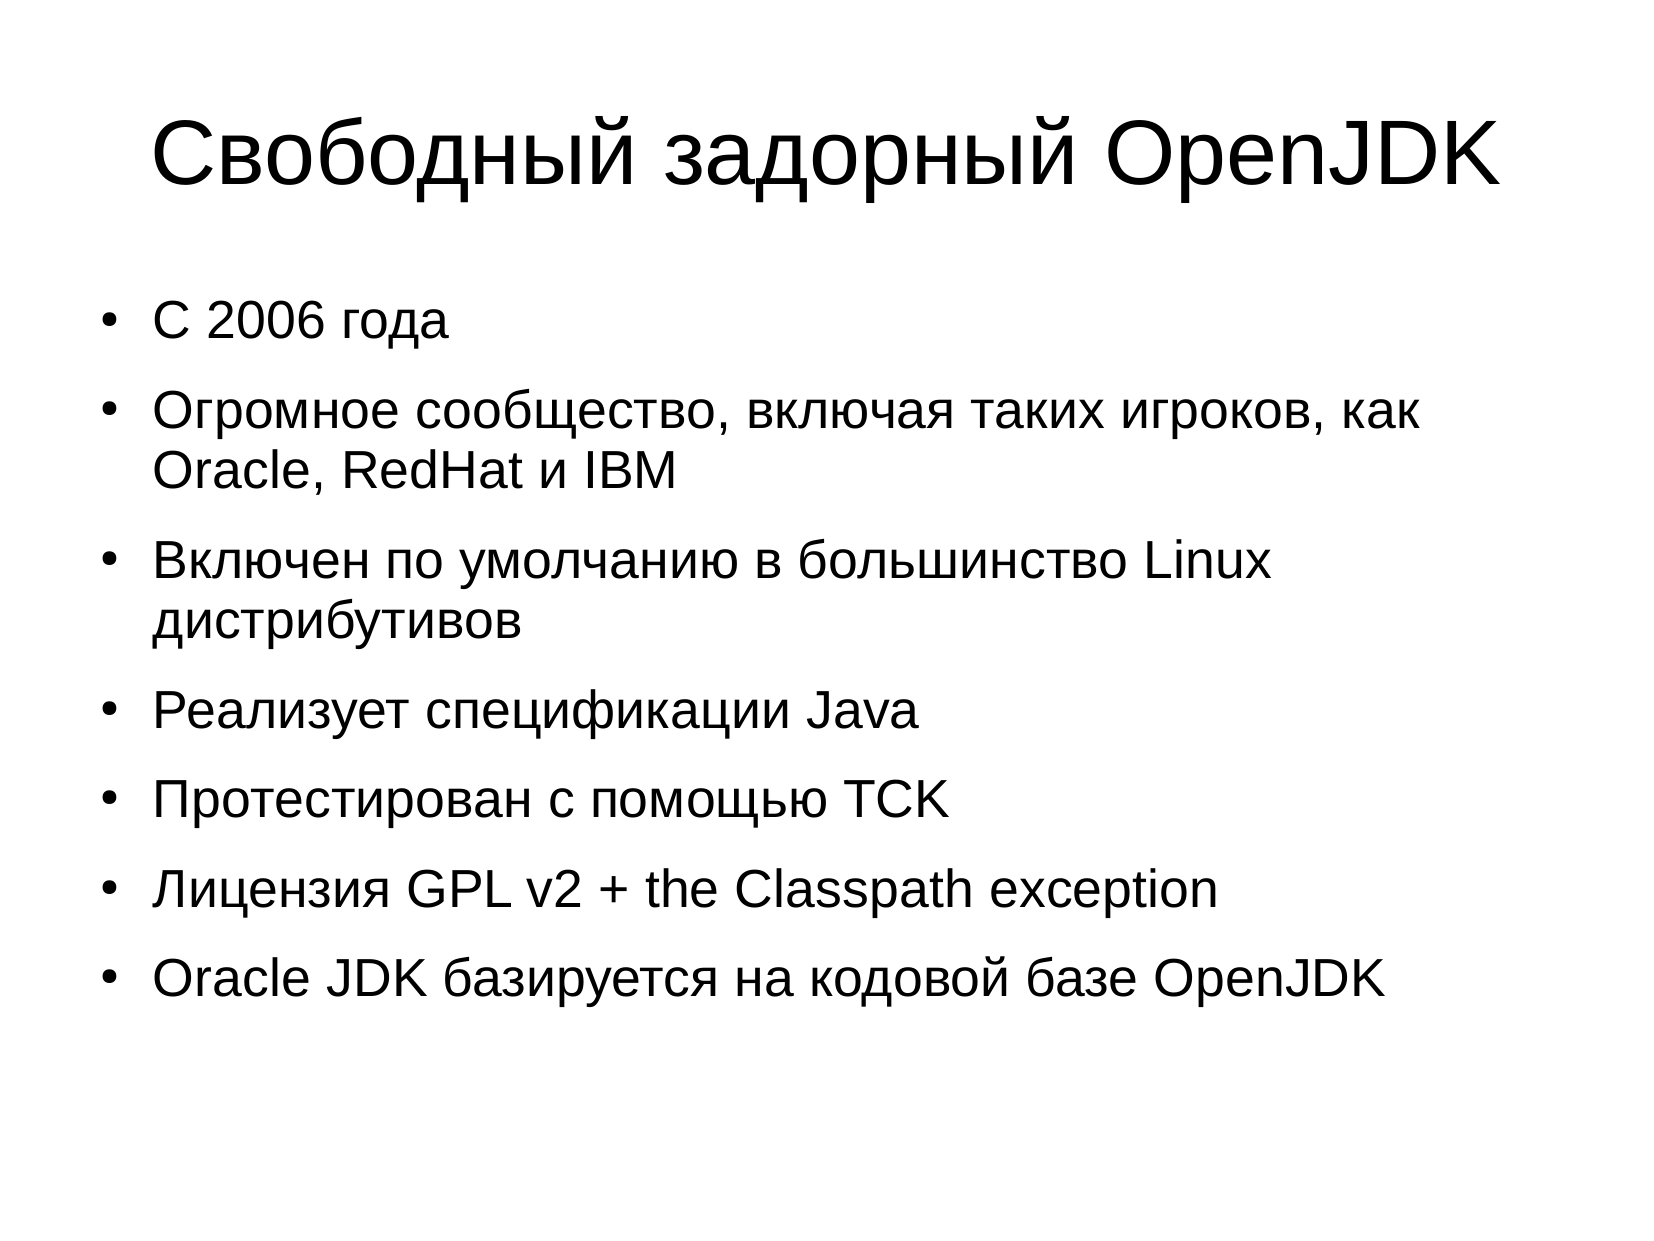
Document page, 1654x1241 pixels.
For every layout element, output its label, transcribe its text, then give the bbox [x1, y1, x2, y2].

title Свободный задорный OpenJDK [82, 49, 1571, 257]
list С 2006 года Огромное сообщество, включая таких игроков, как Oracle, RedHat и IBM Включен по умолчанию в большинство Linux дистрибутивов Реализует спецификации Java Протестирован с помощью TCK Лицензия GPL v2 + the Classpath exception Oracle JDK базируется на кодовой базе OpenJDK [82, 290, 1571, 1010]
